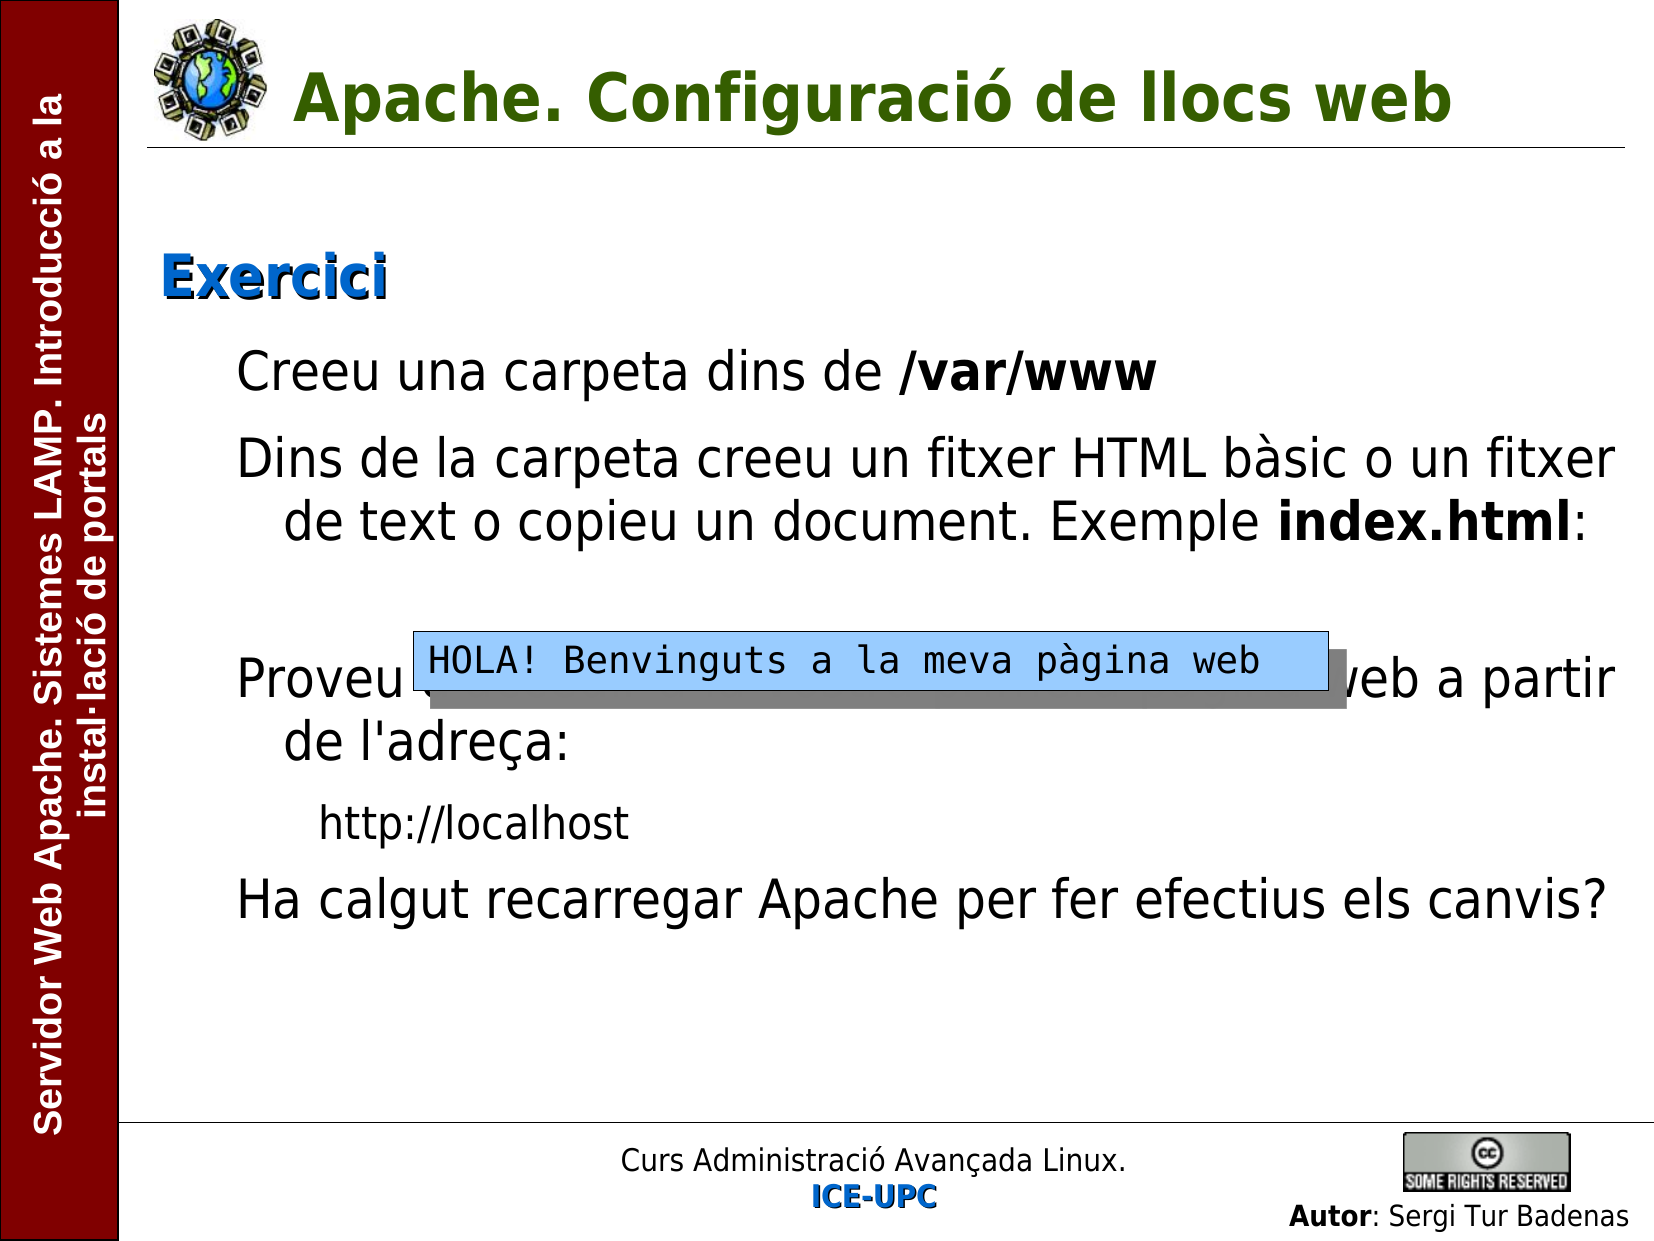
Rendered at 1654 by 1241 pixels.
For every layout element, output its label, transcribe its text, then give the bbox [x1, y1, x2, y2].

list Exercici Creeu una carpeta dins de /var/www Dins de la carpeta creeu un fitxer HTML bàsic o un fitxer de text o copieu un document. Exemple index.html: Proveu d'accedir a la vostra primera pàgina web a partir de l'adreça: http://localhost Ha calgut recarregar Apache per fer efectius els canvis? [141, 242, 1630, 1078]
text_box HOLA! Benvinguts a la meva pàgina web [413, 631, 1329, 691]
title Apache. Configuració de llocs web [129, 56, 1619, 141]
picture [154, 19, 268, 56]
picture [1403, 1132, 1571, 1192]
